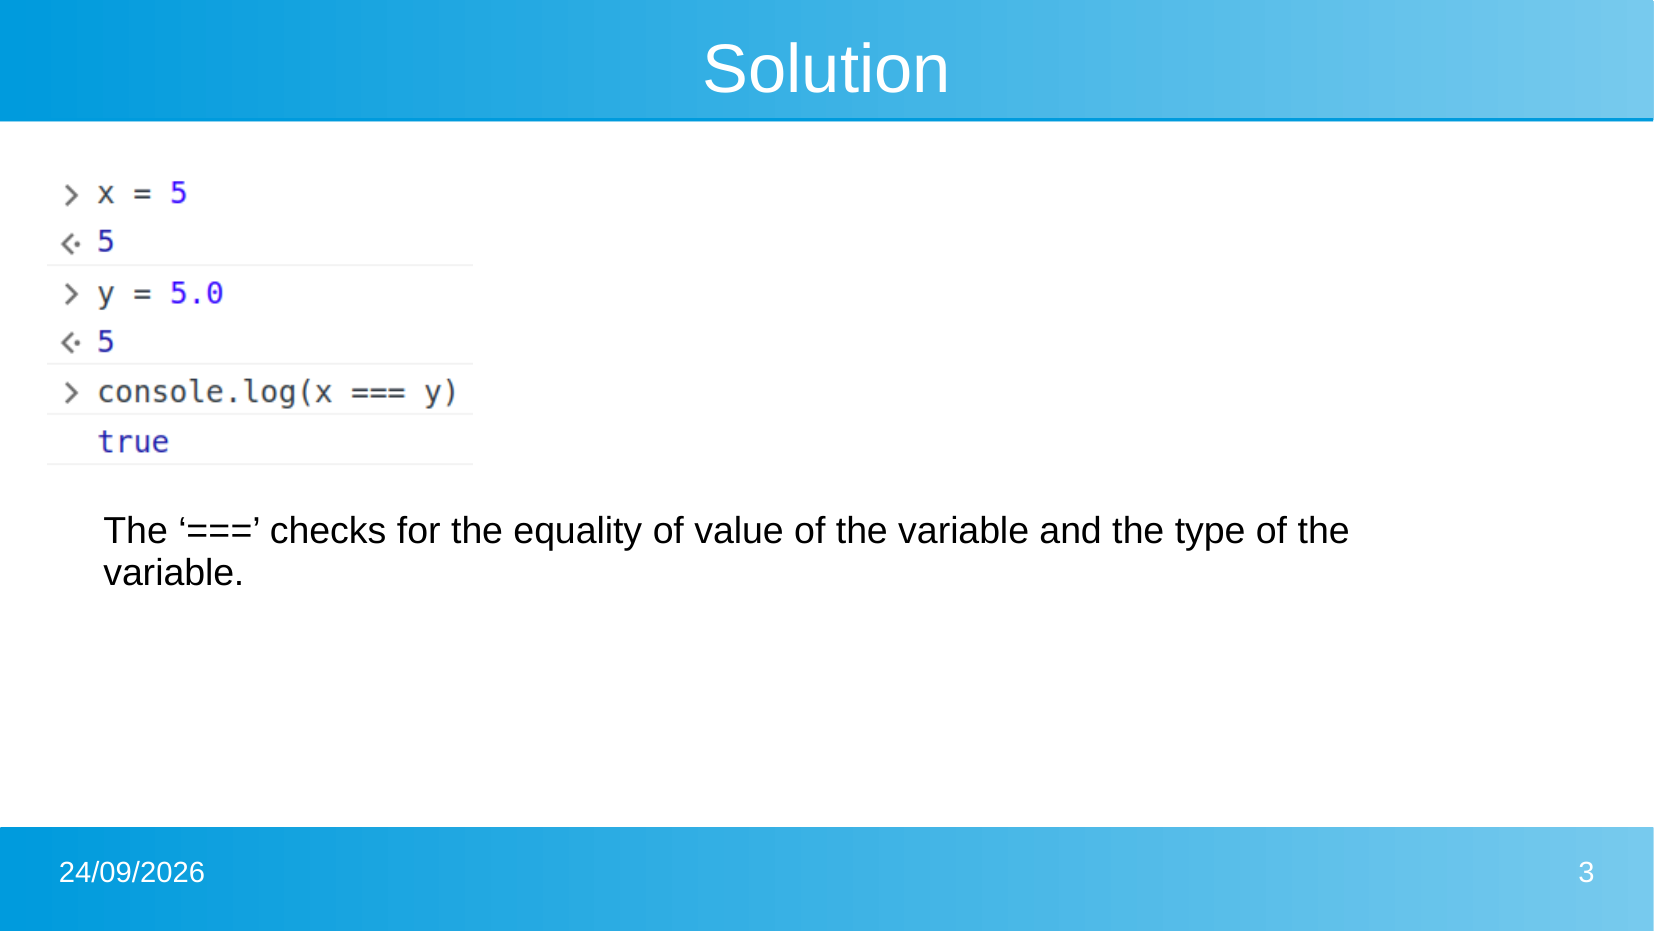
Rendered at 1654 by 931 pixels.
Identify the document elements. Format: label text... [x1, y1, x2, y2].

text_box The ‘===’ checks for the equality of value of the variable and the type of the variable. [88, 501, 1447, 601]
picture [47, 169, 473, 473]
title Solution [59, 29, 1595, 108]
